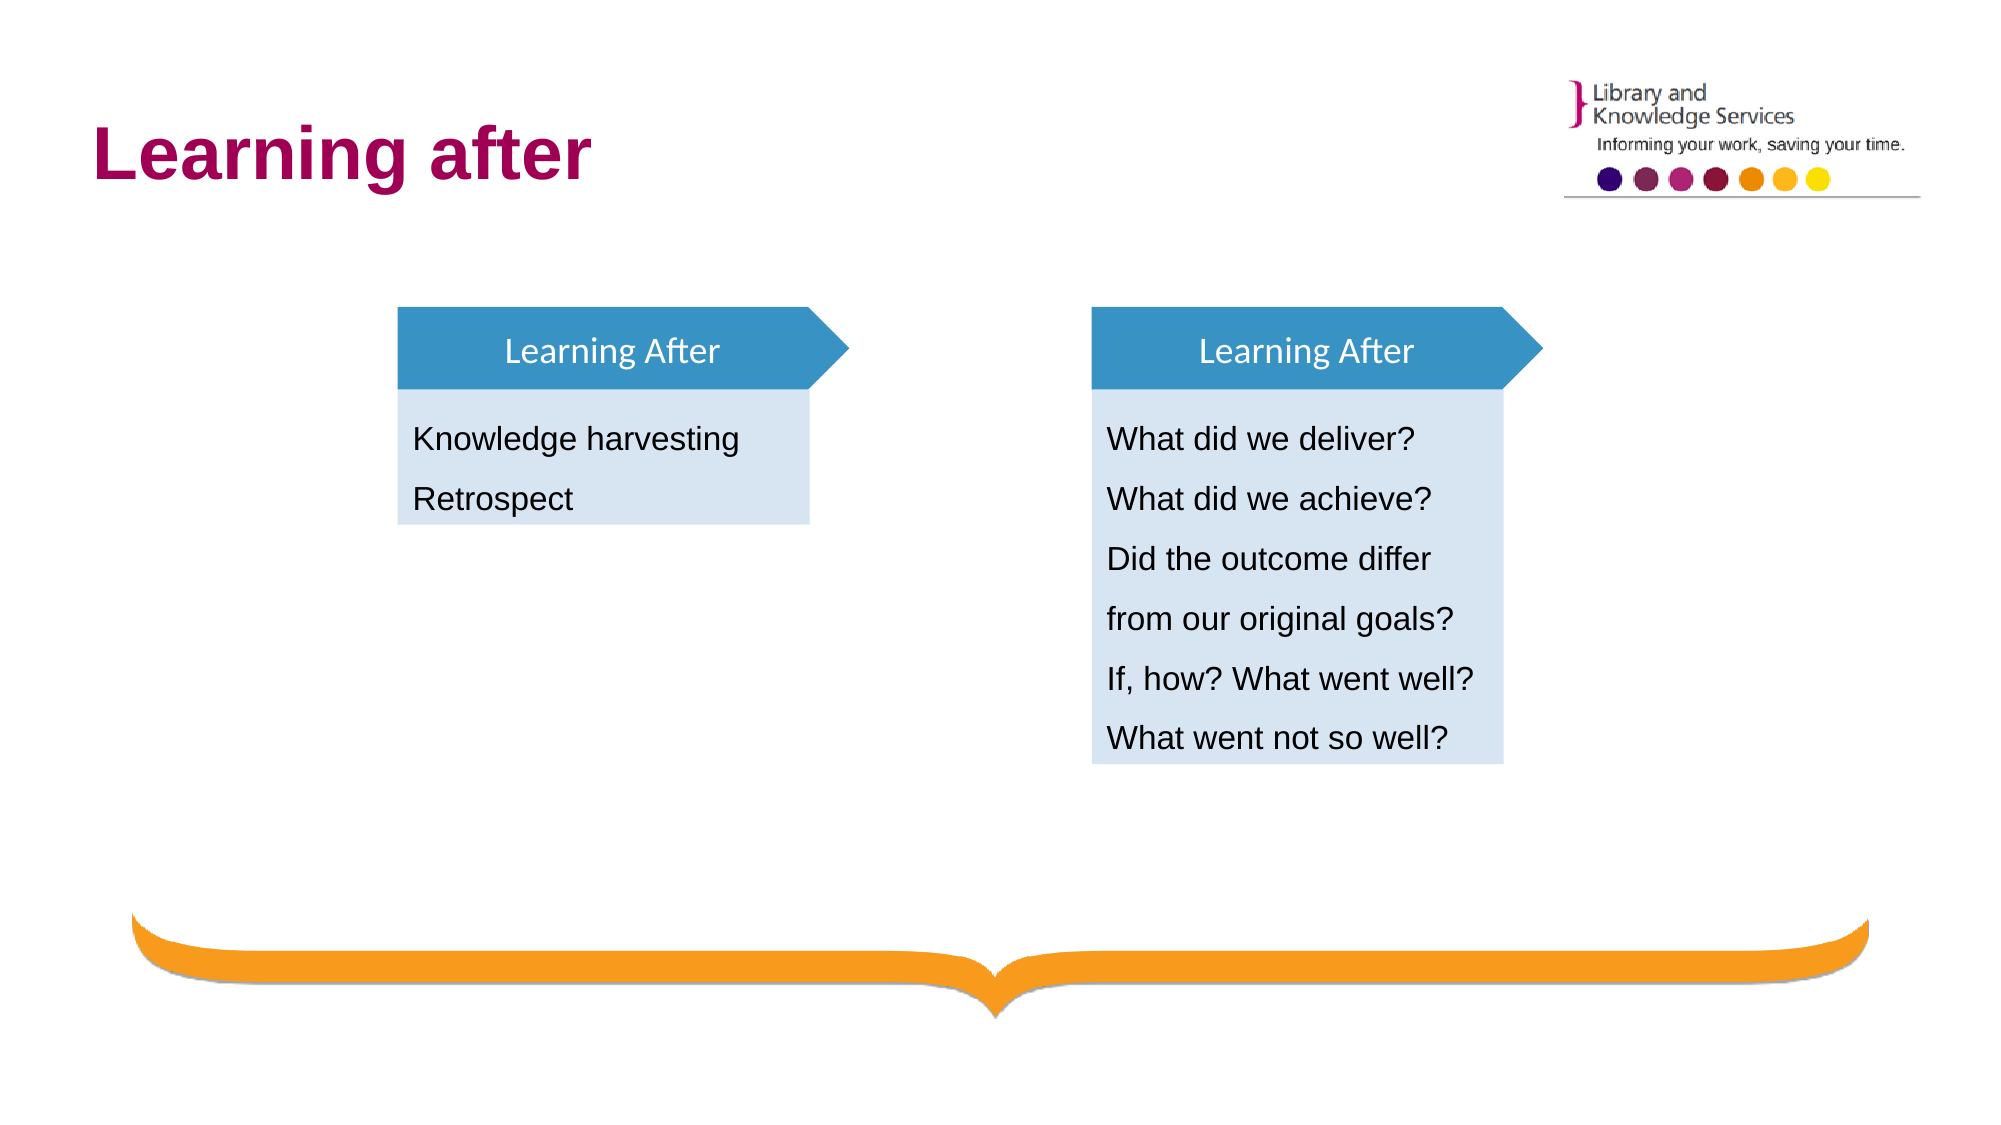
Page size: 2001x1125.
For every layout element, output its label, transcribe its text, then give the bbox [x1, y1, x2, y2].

text_box What did we deliver? What did we achieve? Did the outcome differ from our original goals? If, how? What went well? What went not so well? [1091, 389, 1504, 761]
text_box Learning After [397, 306, 850, 389]
picture [132, 912, 1868, 1015]
picture [1564, 76, 1923, 196]
text_box Knowledge harvesting Retrospect [397, 389, 810, 519]
title Learning after [77, 57, 1218, 204]
text_box Learning After [1091, 306, 1544, 389]
